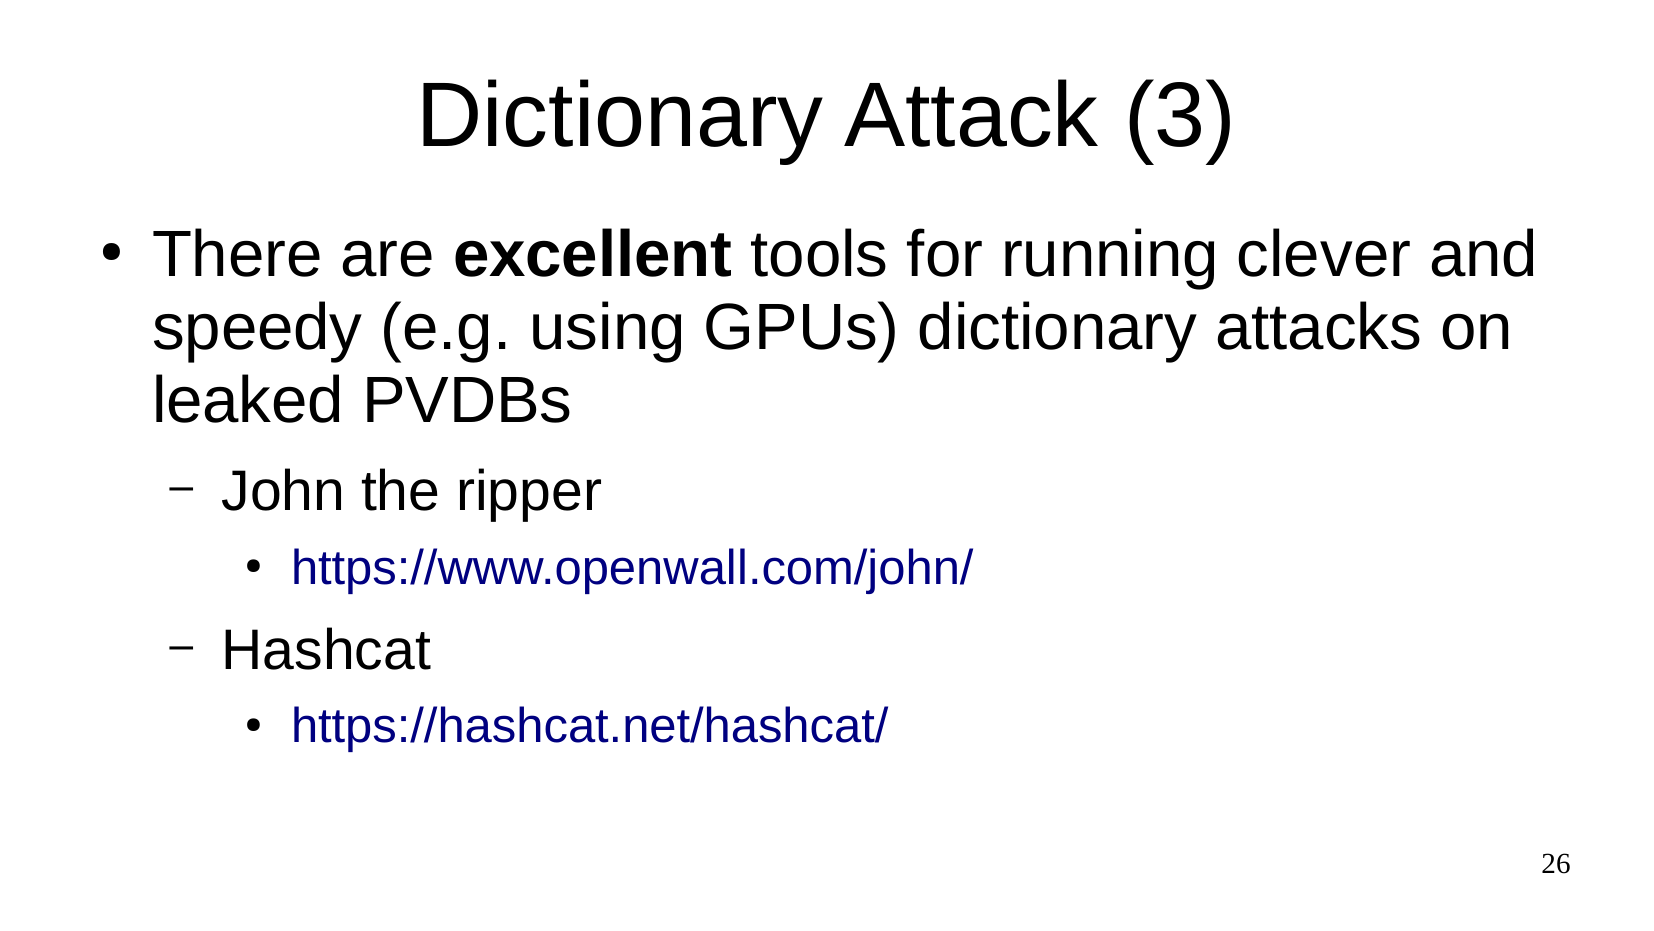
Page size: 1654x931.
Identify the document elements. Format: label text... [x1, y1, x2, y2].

list There are excellent tools for running clever and speedy (e.g. using GPUs) dictionary attacks on leaked PVDBs John the ripper https://www.openwall.com/john/ Hashcat https://hashcat.net/hashcat/ [82, 217, 1571, 758]
title Dictionary Attack (3) [82, 37, 1571, 193]
